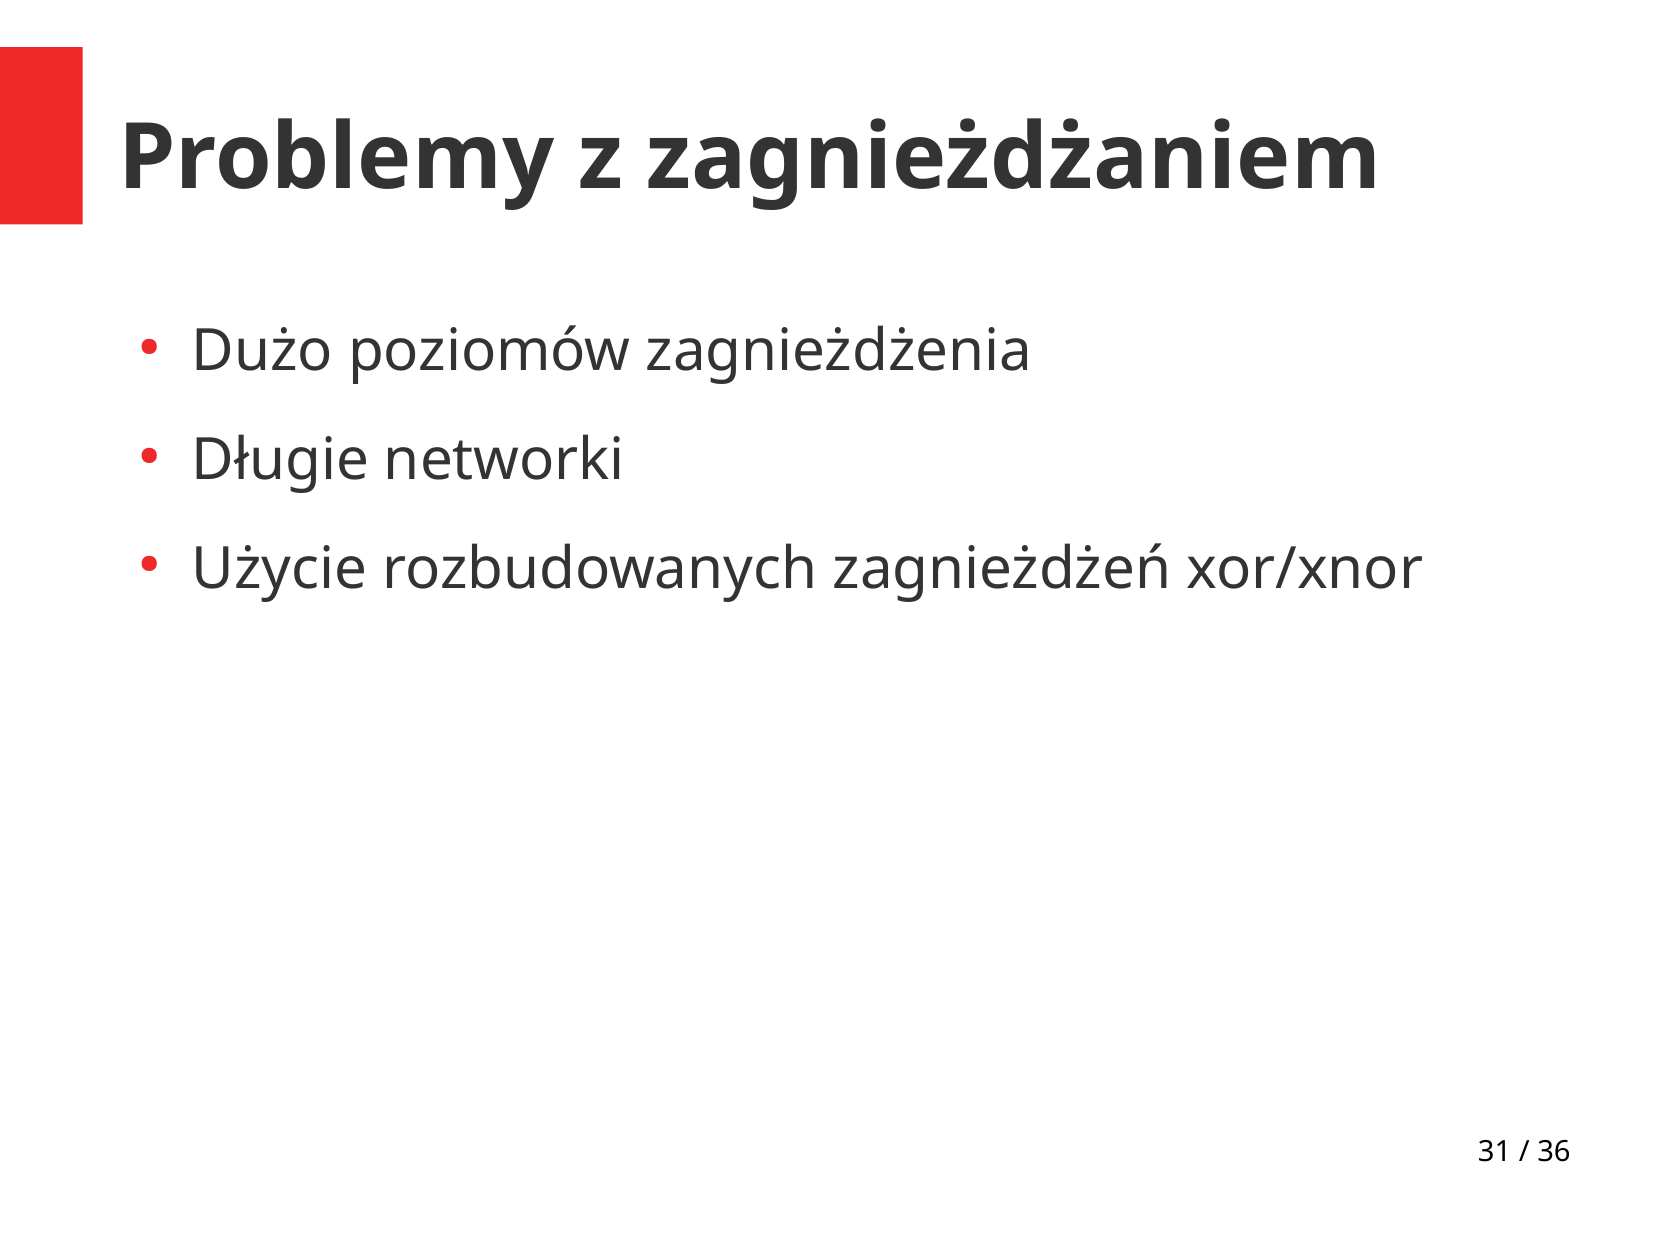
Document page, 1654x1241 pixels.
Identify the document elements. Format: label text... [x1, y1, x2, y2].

list Dużo poziomów zagnieżdżenia Długie networki Użycie rozbudowanych zagnieżdżeń xor/xnor [121, 308, 1539, 392]
title Problemy z zagnieżdżaniem [118, 49, 1571, 257]
